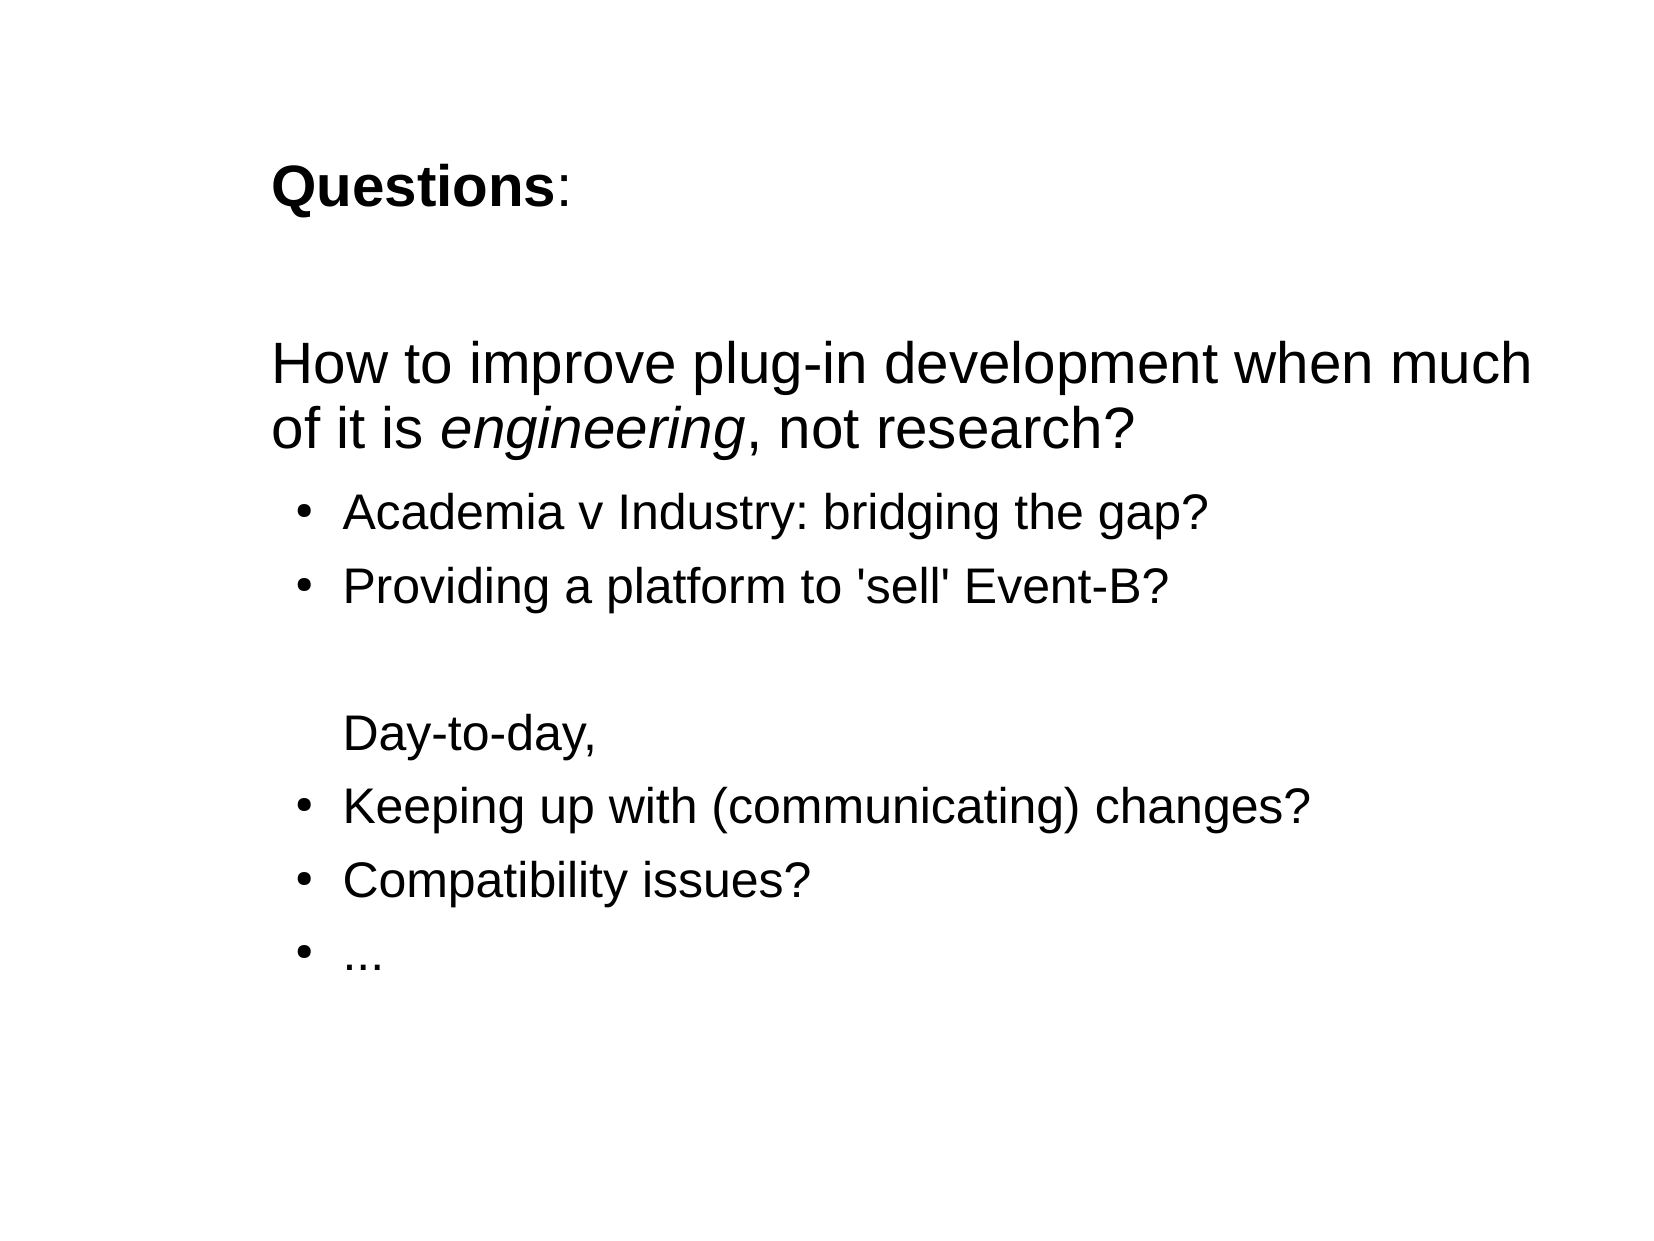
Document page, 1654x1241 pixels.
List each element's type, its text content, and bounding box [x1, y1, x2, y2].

list Questions: How to improve plug-in development when much of it is engineering, not research? Academia v Industry: bridging the gap? Providing a platform to 'sell' Event-B? Day-to-day, Keeping up with (communicating) changes? Compatibility issues? ... [129, 153, 1536, 1099]
